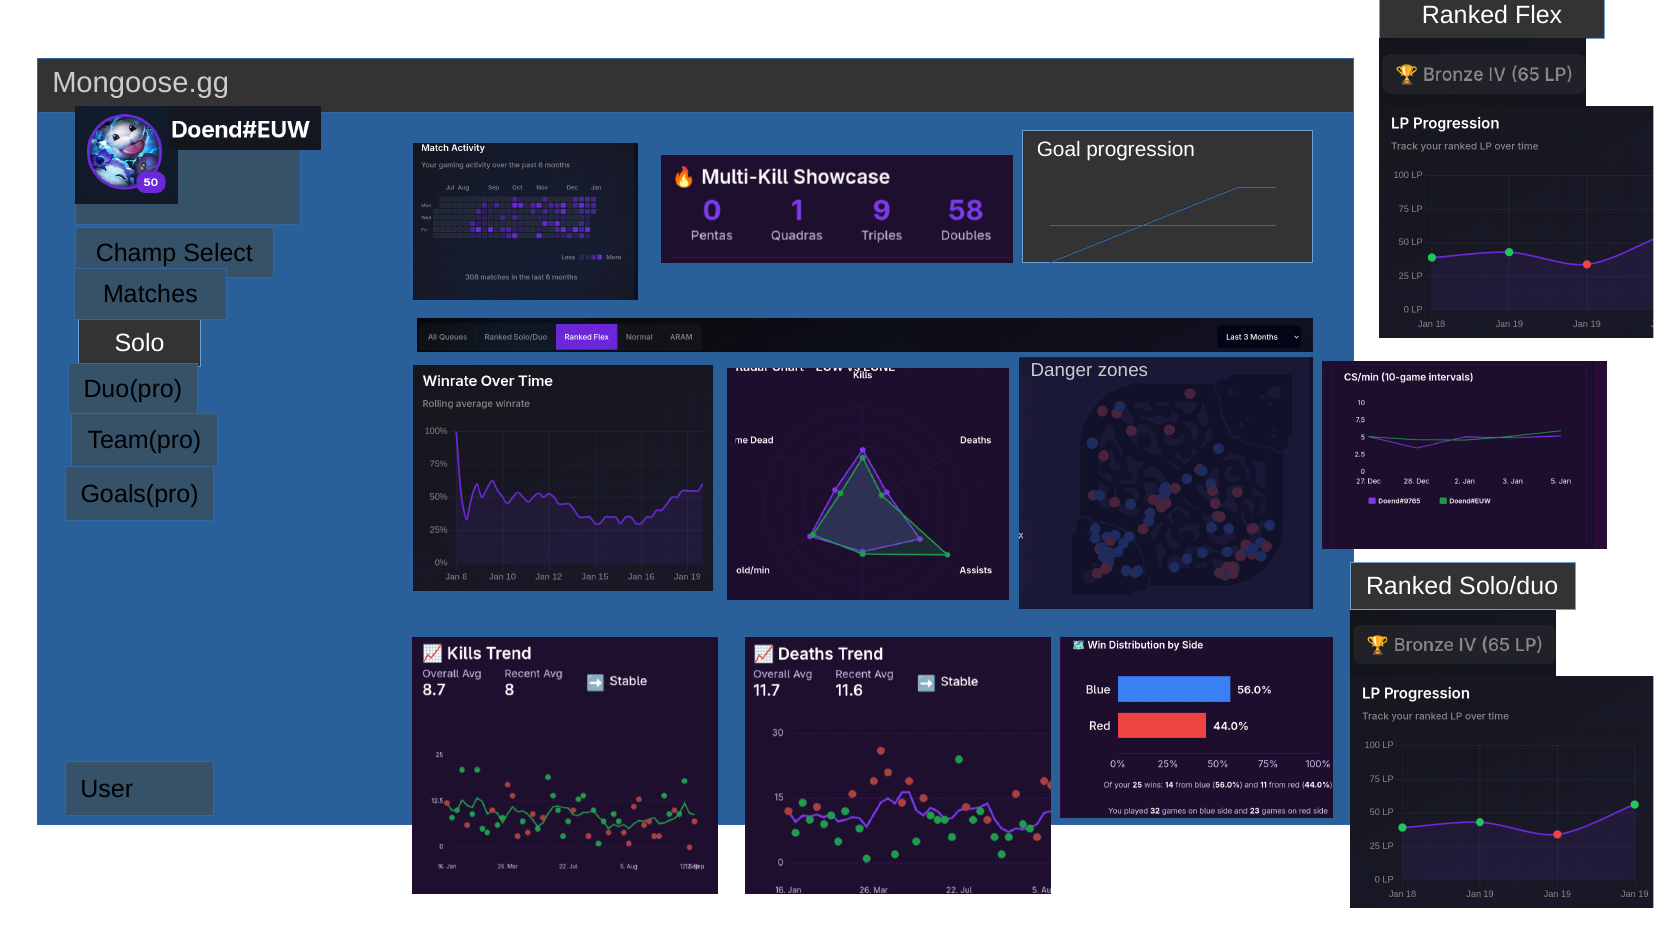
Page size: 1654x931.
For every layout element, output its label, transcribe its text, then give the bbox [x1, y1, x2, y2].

picture [1350, 610, 1654, 908]
picture [1019, 357, 1313, 609]
picture [413, 365, 713, 591]
text_box Ranked Solo/duo [1350, 562, 1576, 610]
text_box Duo(pro) [68, 363, 198, 414]
text_box Goals(pro) [65, 466, 214, 521]
text_box User [65, 761, 214, 816]
picture [413, 143, 638, 301]
text_box Mongoose.gg [37, 59, 245, 107]
text_box Champ Select [75, 227, 274, 278]
text_box [37, 58, 1354, 825]
text_box Team(pro) [71, 413, 218, 467]
picture [745, 637, 1051, 894]
picture [1379, 38, 1654, 338]
text_box Danger zones [1015, 352, 1201, 409]
picture [1060, 637, 1333, 818]
text_box Matches [74, 268, 227, 320]
text_box Goal progression [1022, 130, 1313, 263]
picture [412, 637, 718, 894]
text_box Solo [78, 320, 201, 367]
picture [661, 155, 1013, 263]
picture [417, 318, 1313, 352]
picture [75, 106, 321, 204]
text_box Ranked Flex [1379, 0, 1605, 39]
picture [1322, 361, 1607, 549]
picture [727, 368, 1009, 601]
